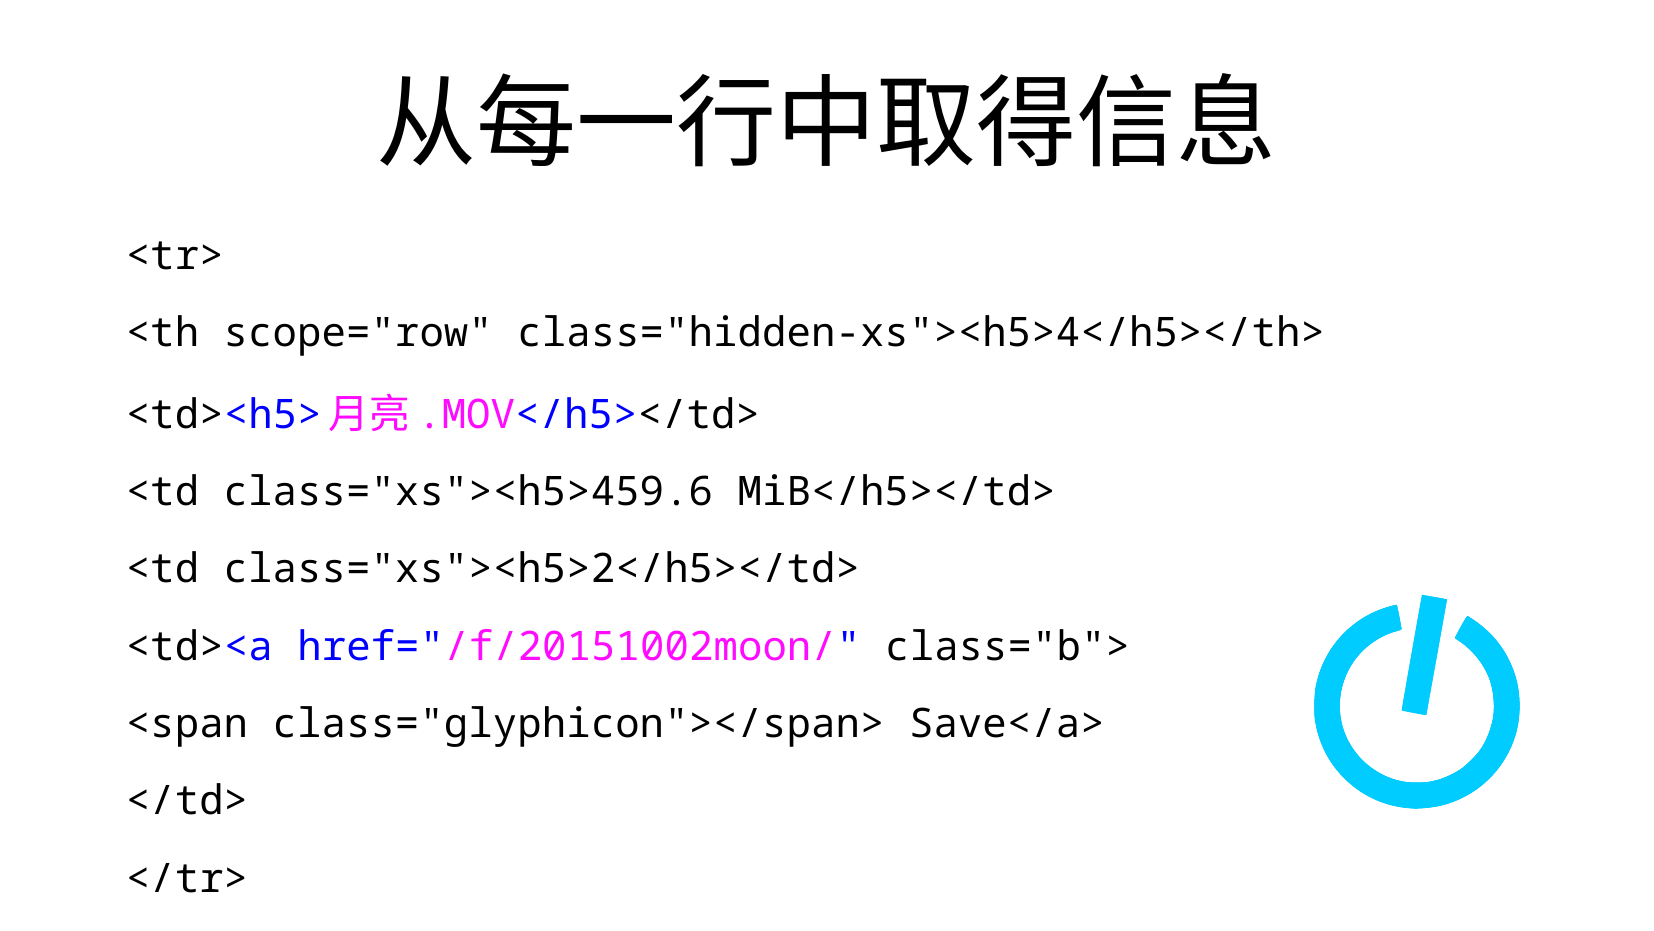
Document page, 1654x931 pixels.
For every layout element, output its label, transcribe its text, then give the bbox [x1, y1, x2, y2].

list <tr> <th scope="row" class="hidden-xs"><h5>4</h5></th> <td><h5>月亮.MOV</h5></td> <td class="xs"><h5>459.6 MiB</h5></td> <td class="xs"><h5>2</h5></td> <td><a href="/f/20151002moon/" class="b"> <span class="glyphicon"></span> Save</a> </td> </tr> [82, 217, 1571, 910]
title 从每一行中取得信息 [82, 37, 1571, 193]
